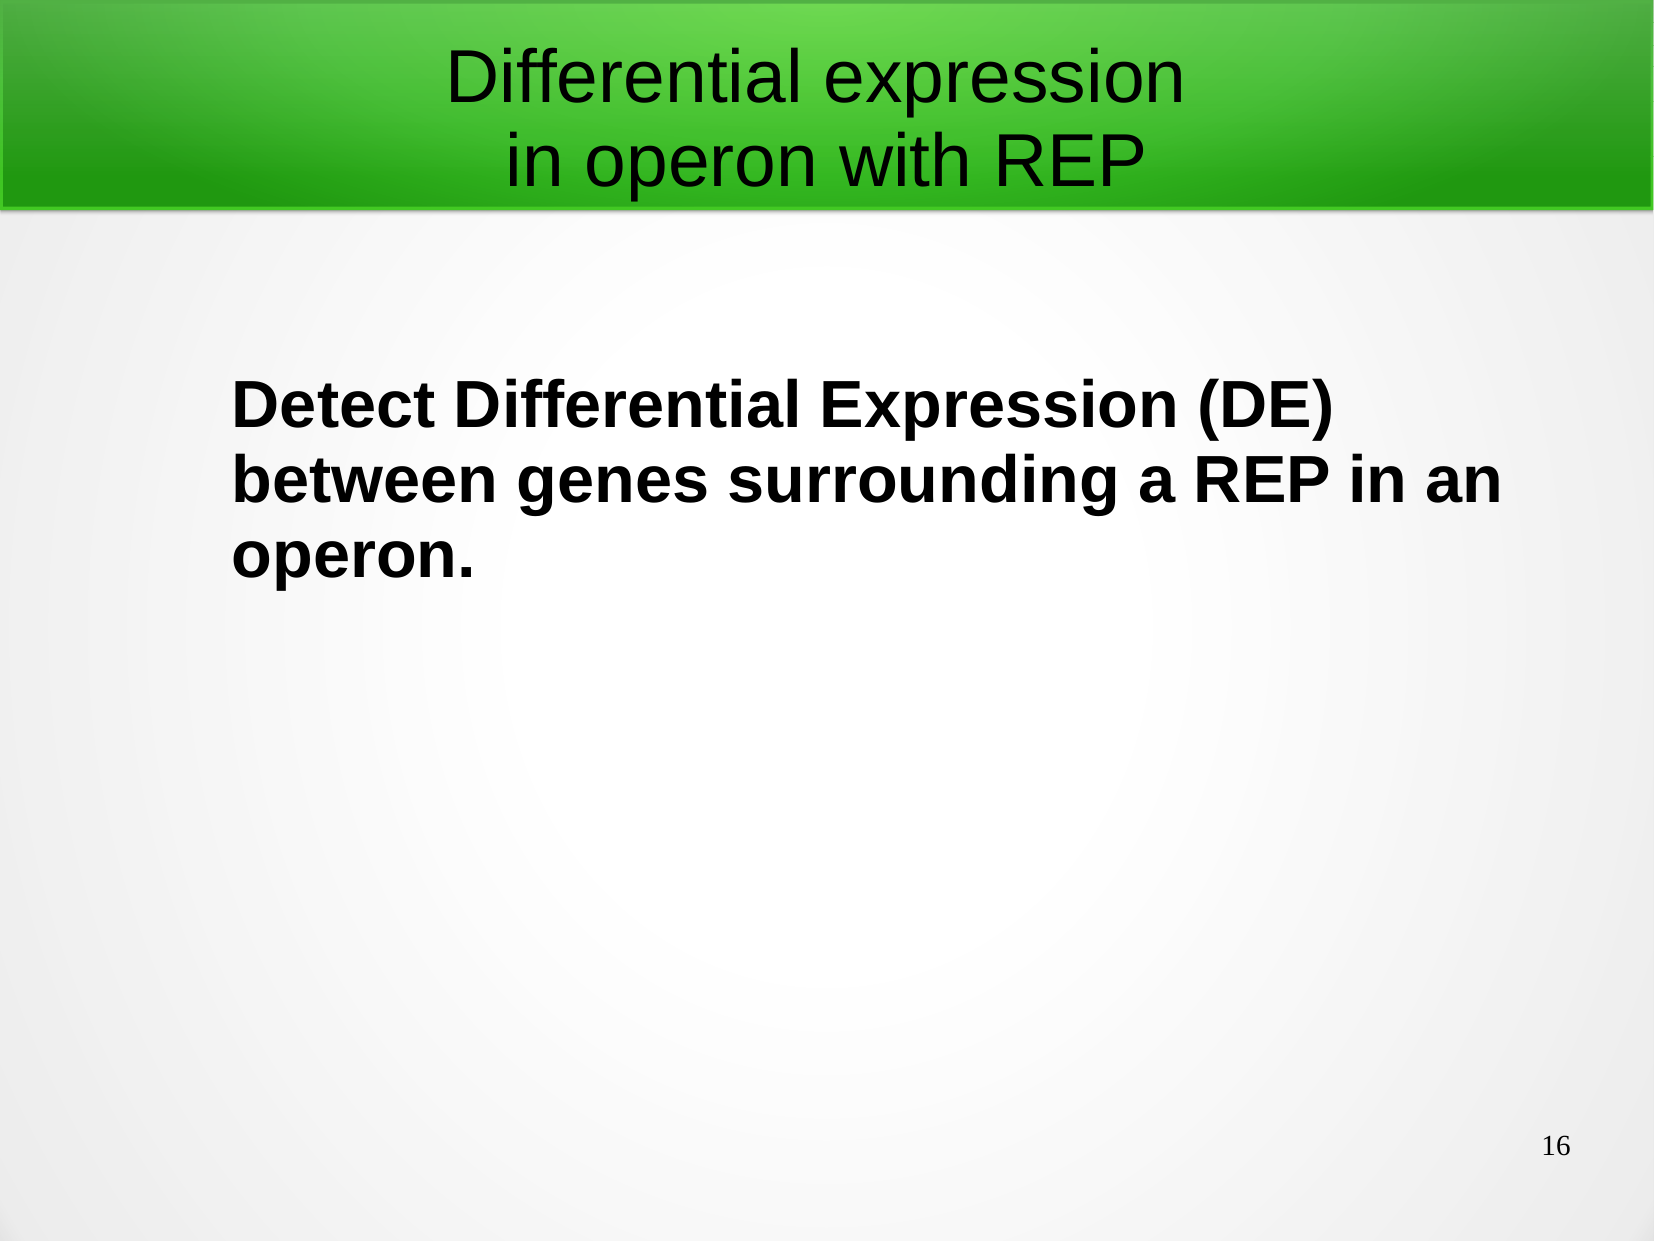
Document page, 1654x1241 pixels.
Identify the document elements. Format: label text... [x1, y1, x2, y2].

text_box Detect Differential Expression (DE) between genes surrounding a REP in an operon. [217, 360, 1561, 899]
title Differential expression in operon with REP [82, 34, 1571, 203]
